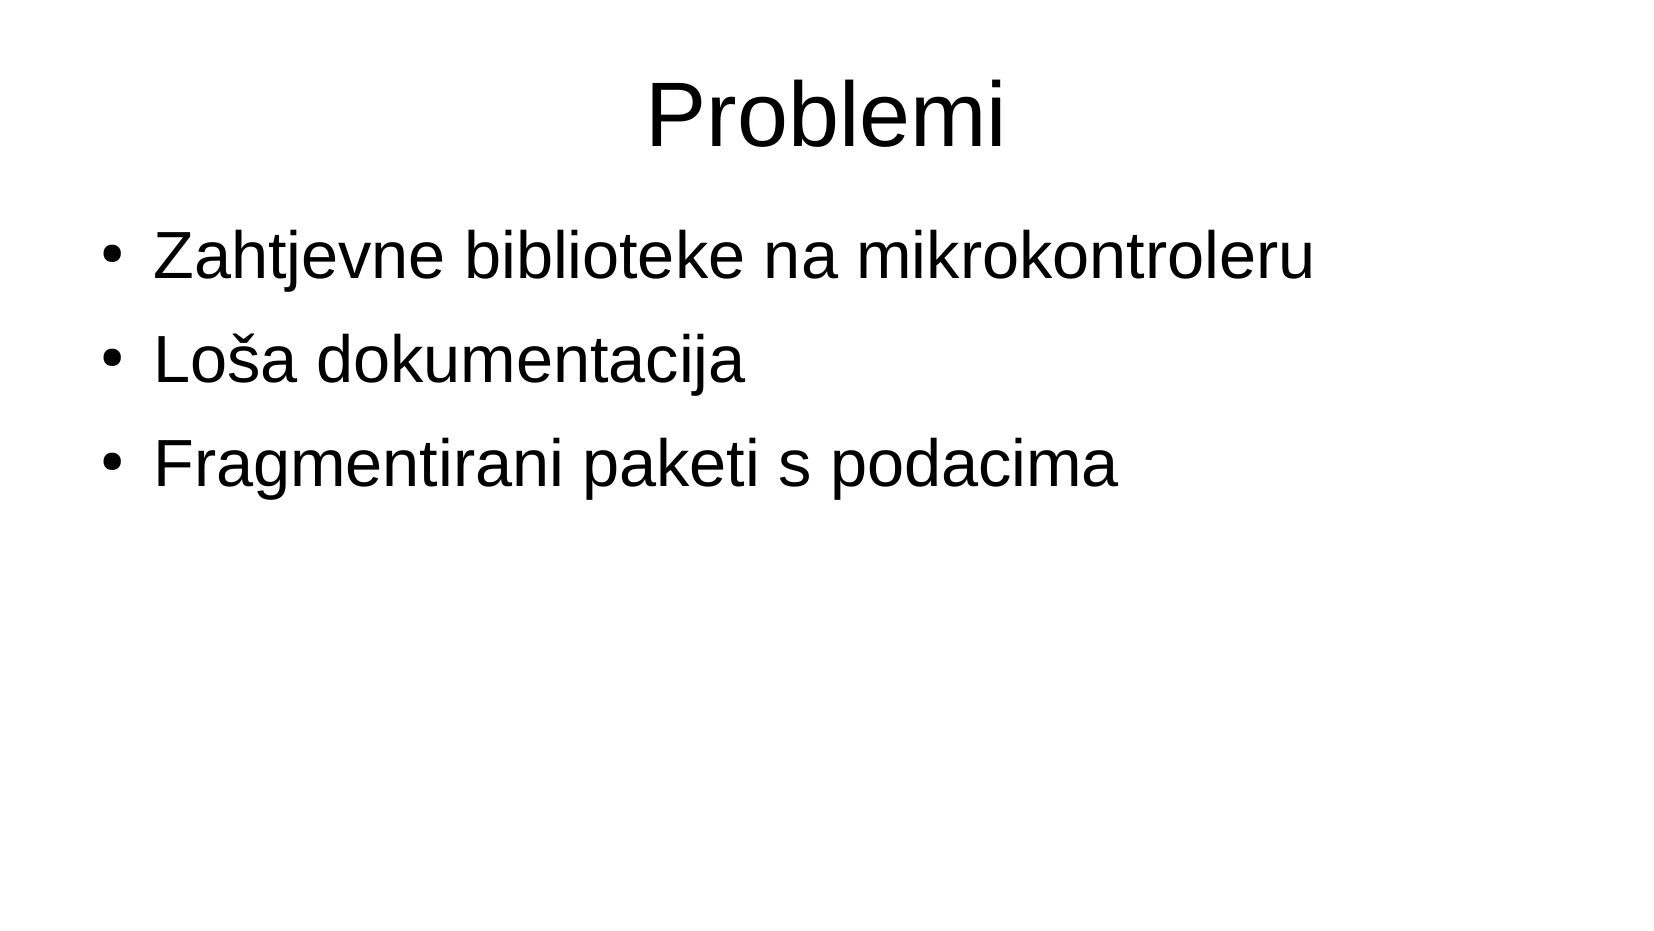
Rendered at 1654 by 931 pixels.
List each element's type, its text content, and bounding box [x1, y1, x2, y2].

title Problemi [82, 37, 1571, 193]
list Zahtjevne biblioteke na mikrokontroleru Loša dokumentacija Fragmentirani paketi s podacima [82, 217, 1571, 758]
